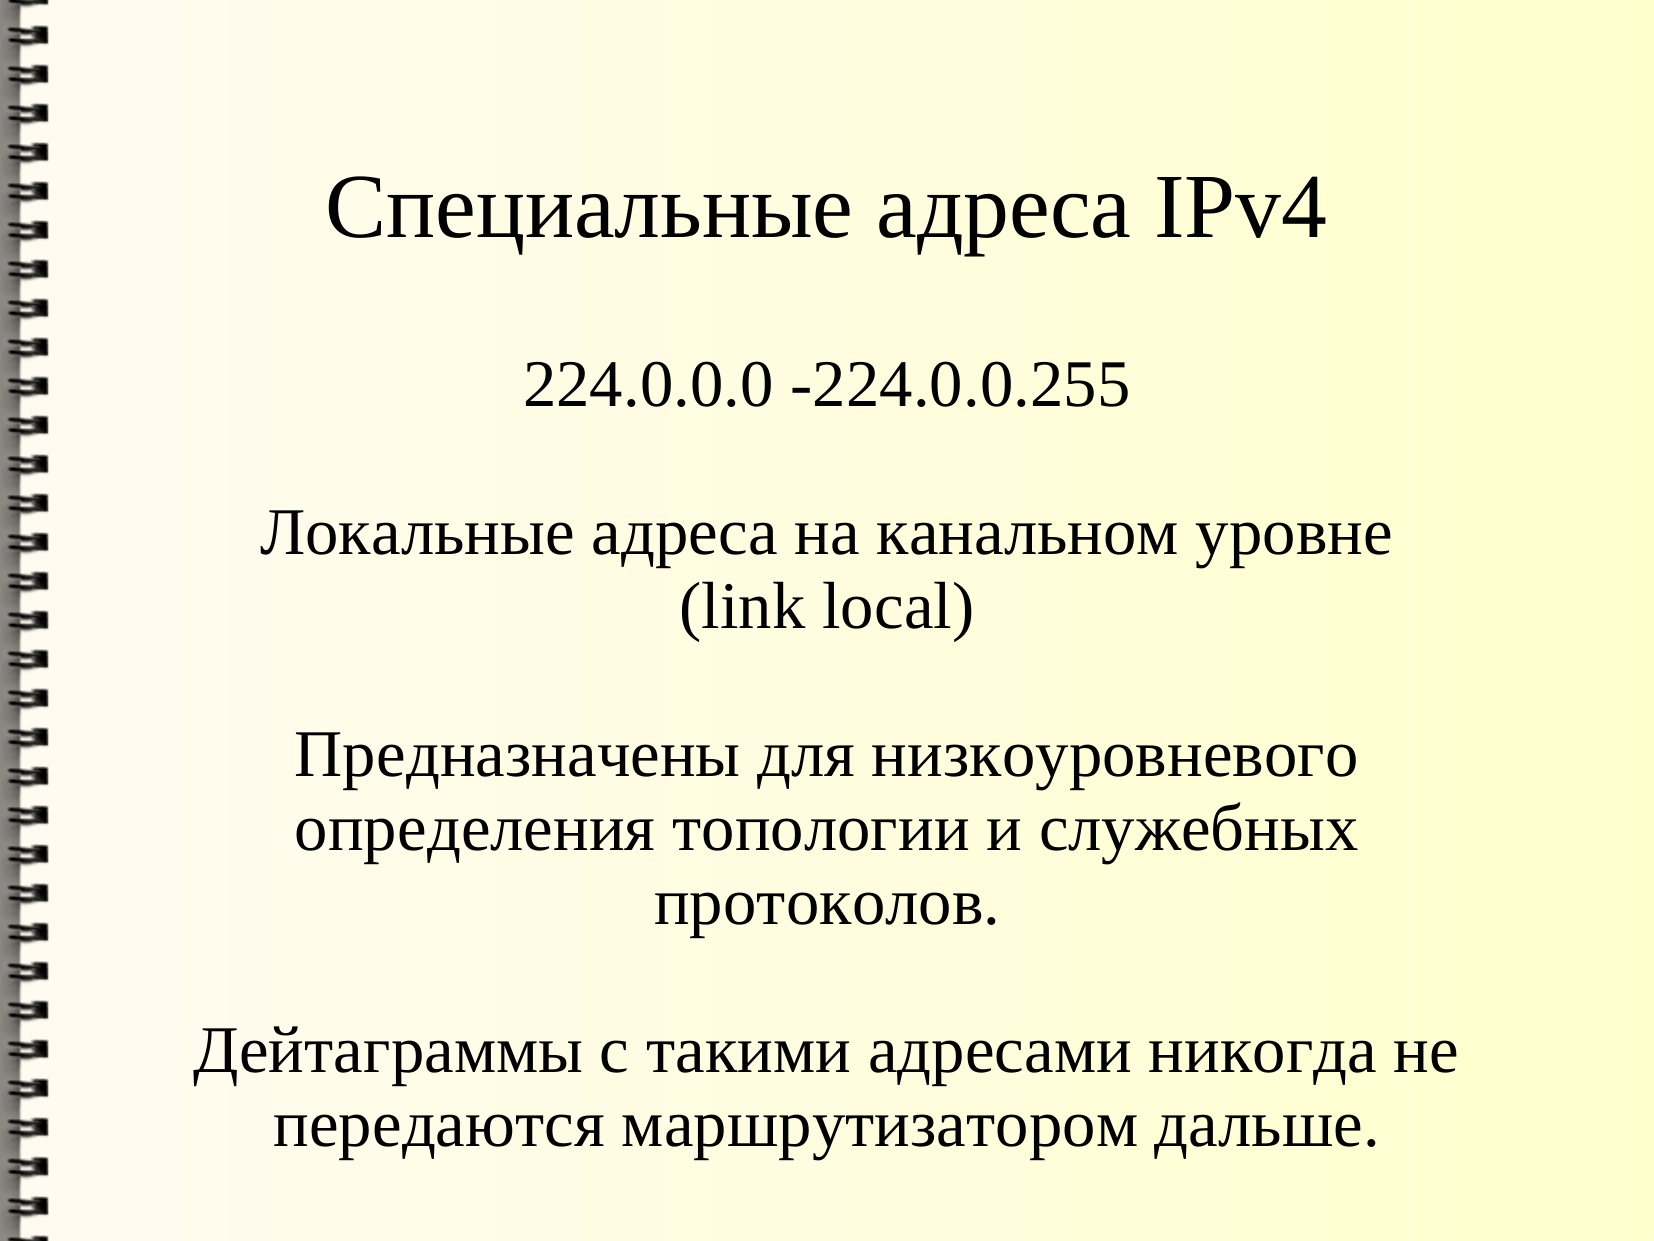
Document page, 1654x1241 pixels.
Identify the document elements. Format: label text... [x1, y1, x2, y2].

subtitle 224.0.0.0 -224.0.0.255 Локальные адреса на канальном уровне (link local) Предназначены для низкоуровневого определения топологии и служебных протоколов. Дейтаграммы с такими адресами никогда не передаются маршрутизатором дальше. [121, 344, 1534, 1164]
title Специальные адреса IPv4 [121, 102, 1534, 311]
picture [0, 0, 1654, 1241]
